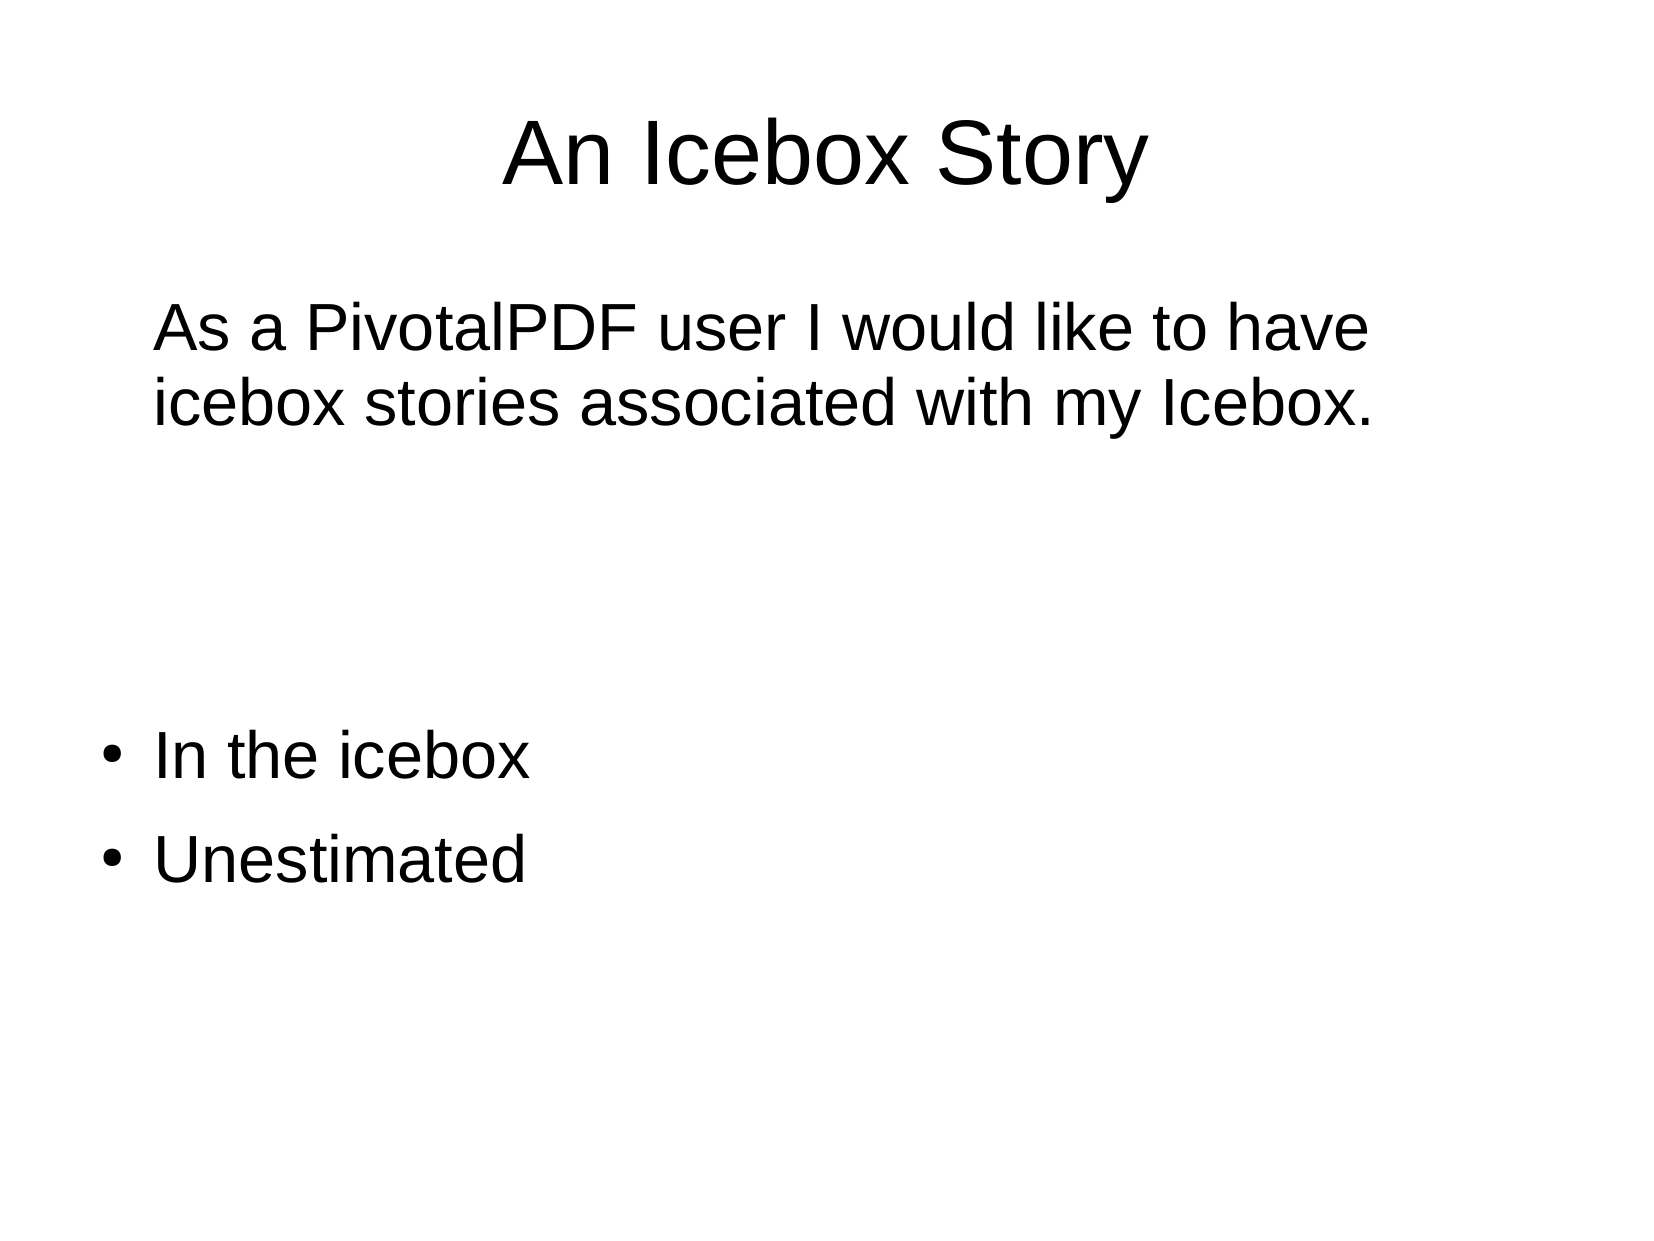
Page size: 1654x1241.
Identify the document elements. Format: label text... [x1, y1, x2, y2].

list In the icebox Unestimated [82, 717, 1571, 1109]
title An Icebox Story [82, 49, 1571, 257]
list As a PivotalPDF user I would like to have icebox stories associated with my Icebox. [82, 290, 1571, 681]
